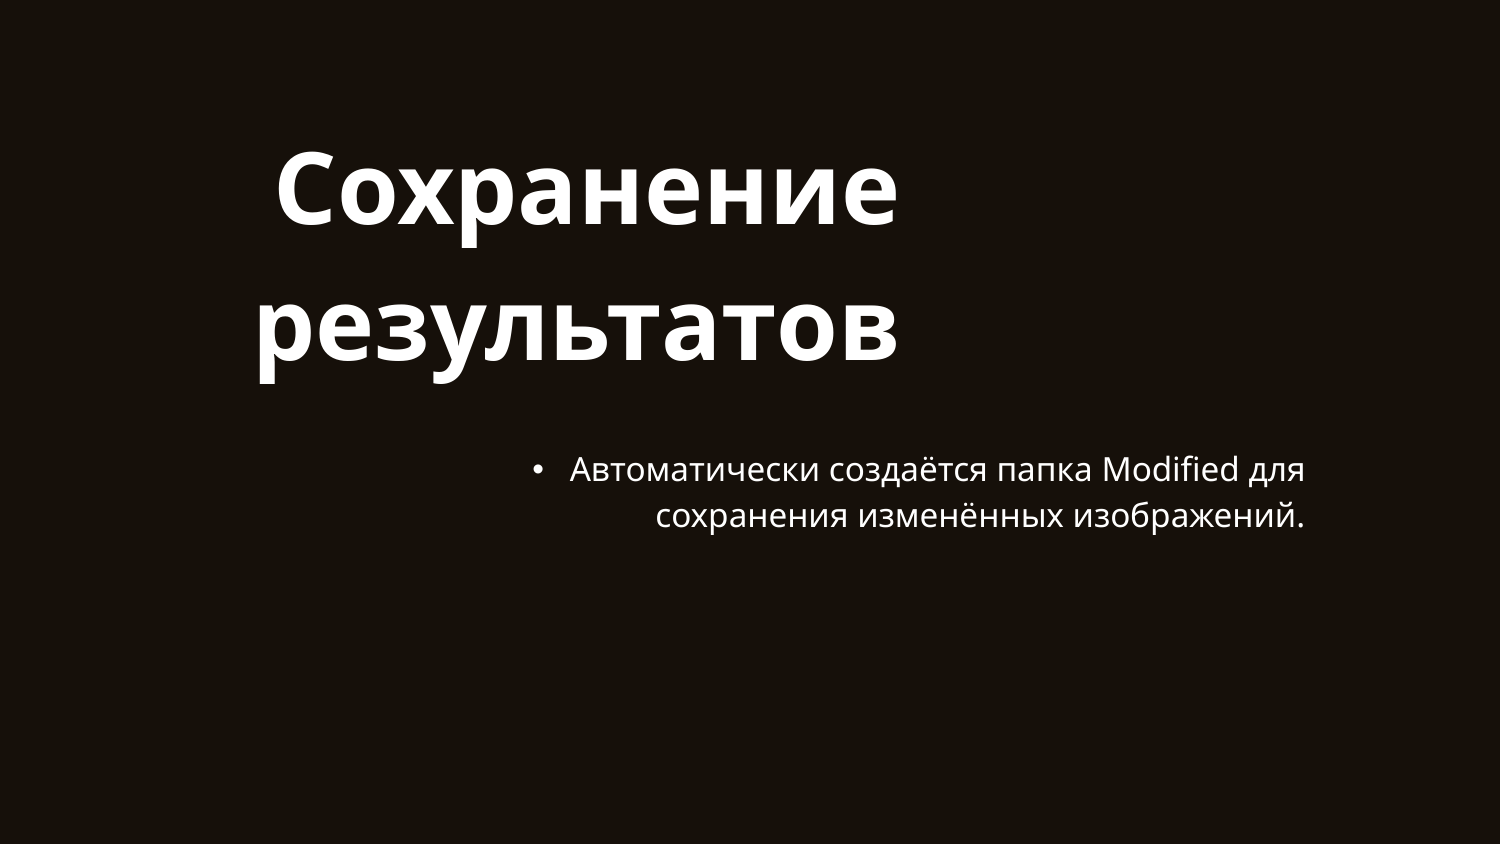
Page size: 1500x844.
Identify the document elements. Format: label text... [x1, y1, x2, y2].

title Сохранение результатов [237, 101, 1372, 405]
subtitle Автоматически создаётся папка Modified для сохранения изменённых изображений. [442, 431, 1372, 743]
